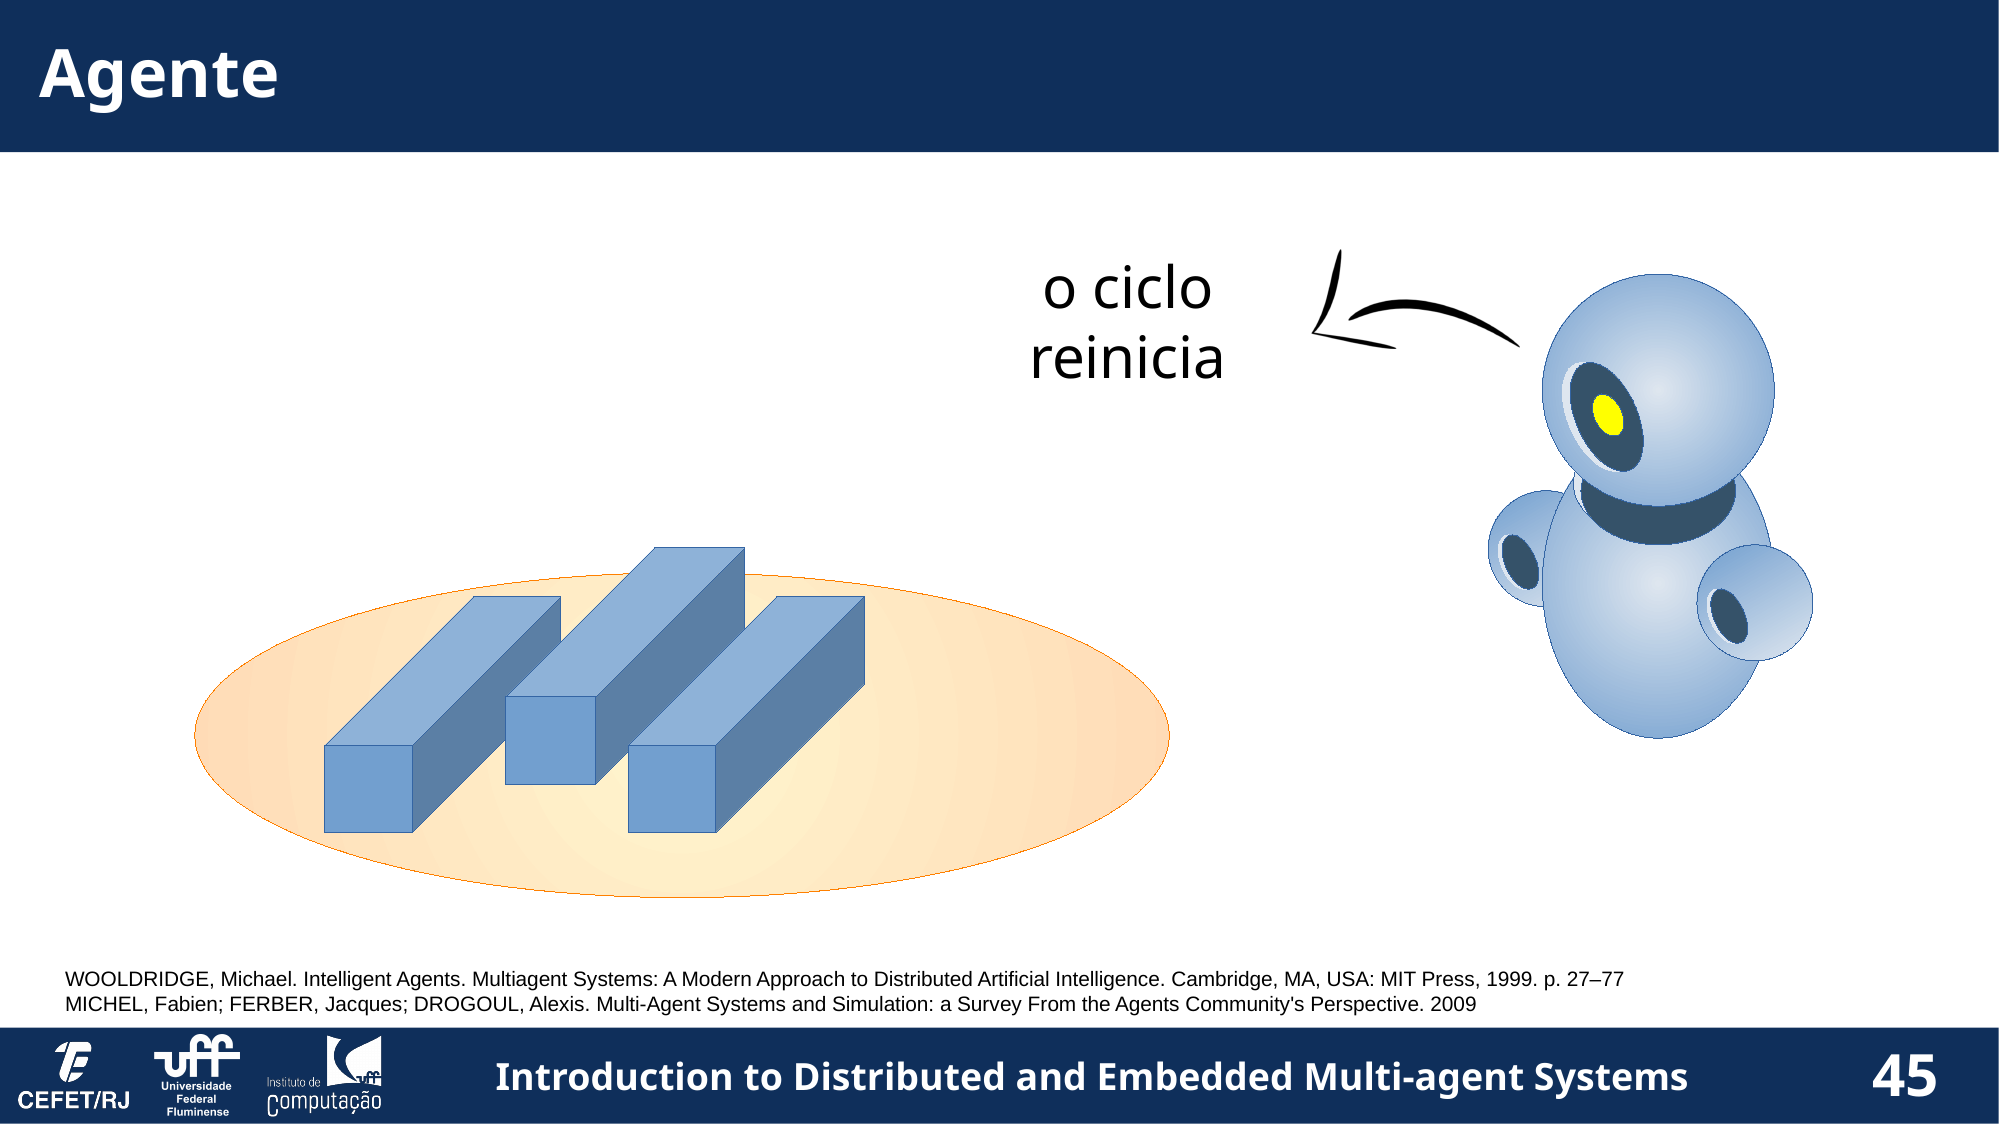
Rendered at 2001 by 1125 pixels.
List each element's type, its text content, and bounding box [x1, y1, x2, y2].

text_box [1488, 274, 1813, 739]
text_box WOOLDRIDGE, Michael. Intelligent Agents. Multiagent Systems: A Modern Approach to Distributed Artificial Intelligence. Cambridge, MA, USA: MIT Press, 1999. p. 27–77 MICHEL, Fabien; FERBER, Jacques; DROGOUL, Alexis. Multi-Agent Systems and Simulation: a Survey From the Agents Community's Perspective. 2009 [50, 958, 1969, 1024]
picture [265, 1033, 383, 1117]
text_box o ciclo reinicia [950, 243, 1306, 398]
picture [18, 1021, 129, 1125]
picture [153, 1033, 241, 1121]
picture [1311, 249, 1520, 349]
text_box Agente [25, 23, 1999, 119]
text_box [194, 549, 1170, 898]
